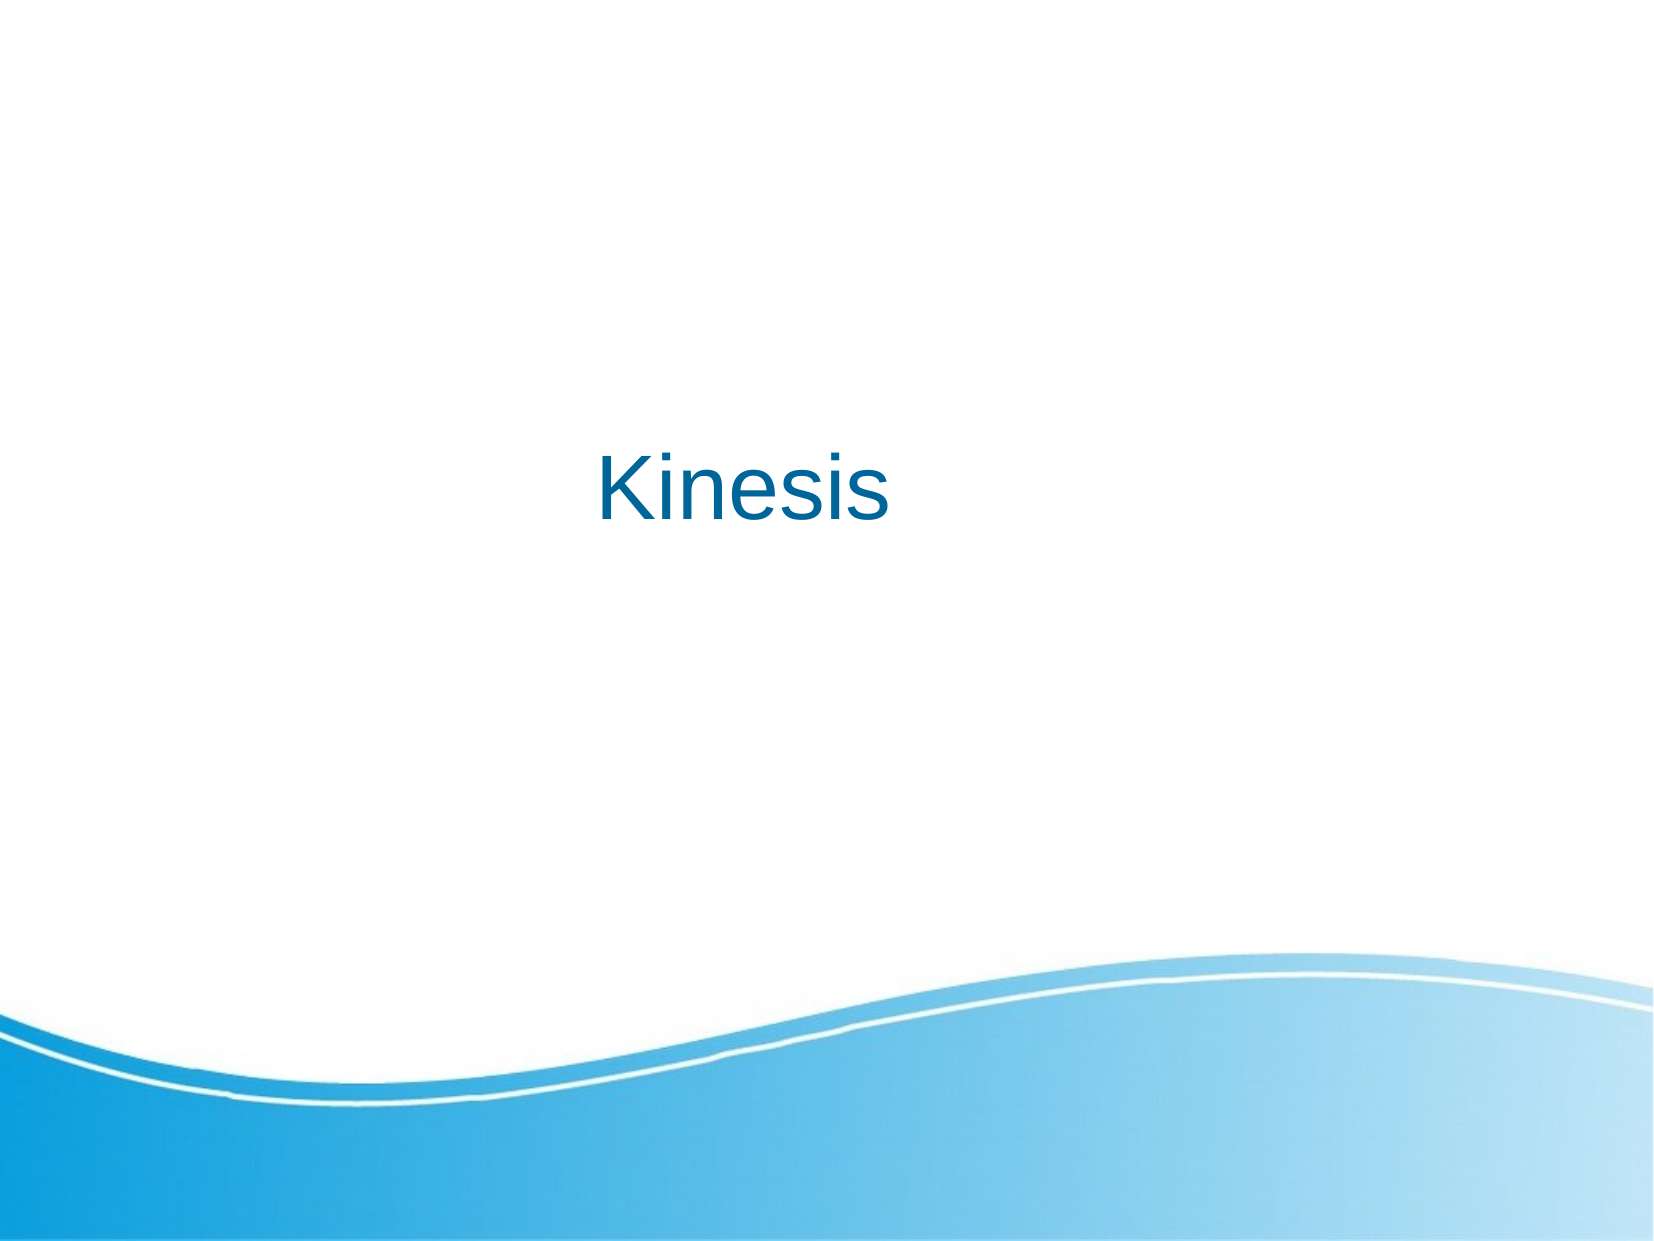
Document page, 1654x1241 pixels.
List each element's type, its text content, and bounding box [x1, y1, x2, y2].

picture [0, 952, 1654, 1241]
title Kinesis [0, 384, 1489, 592]
